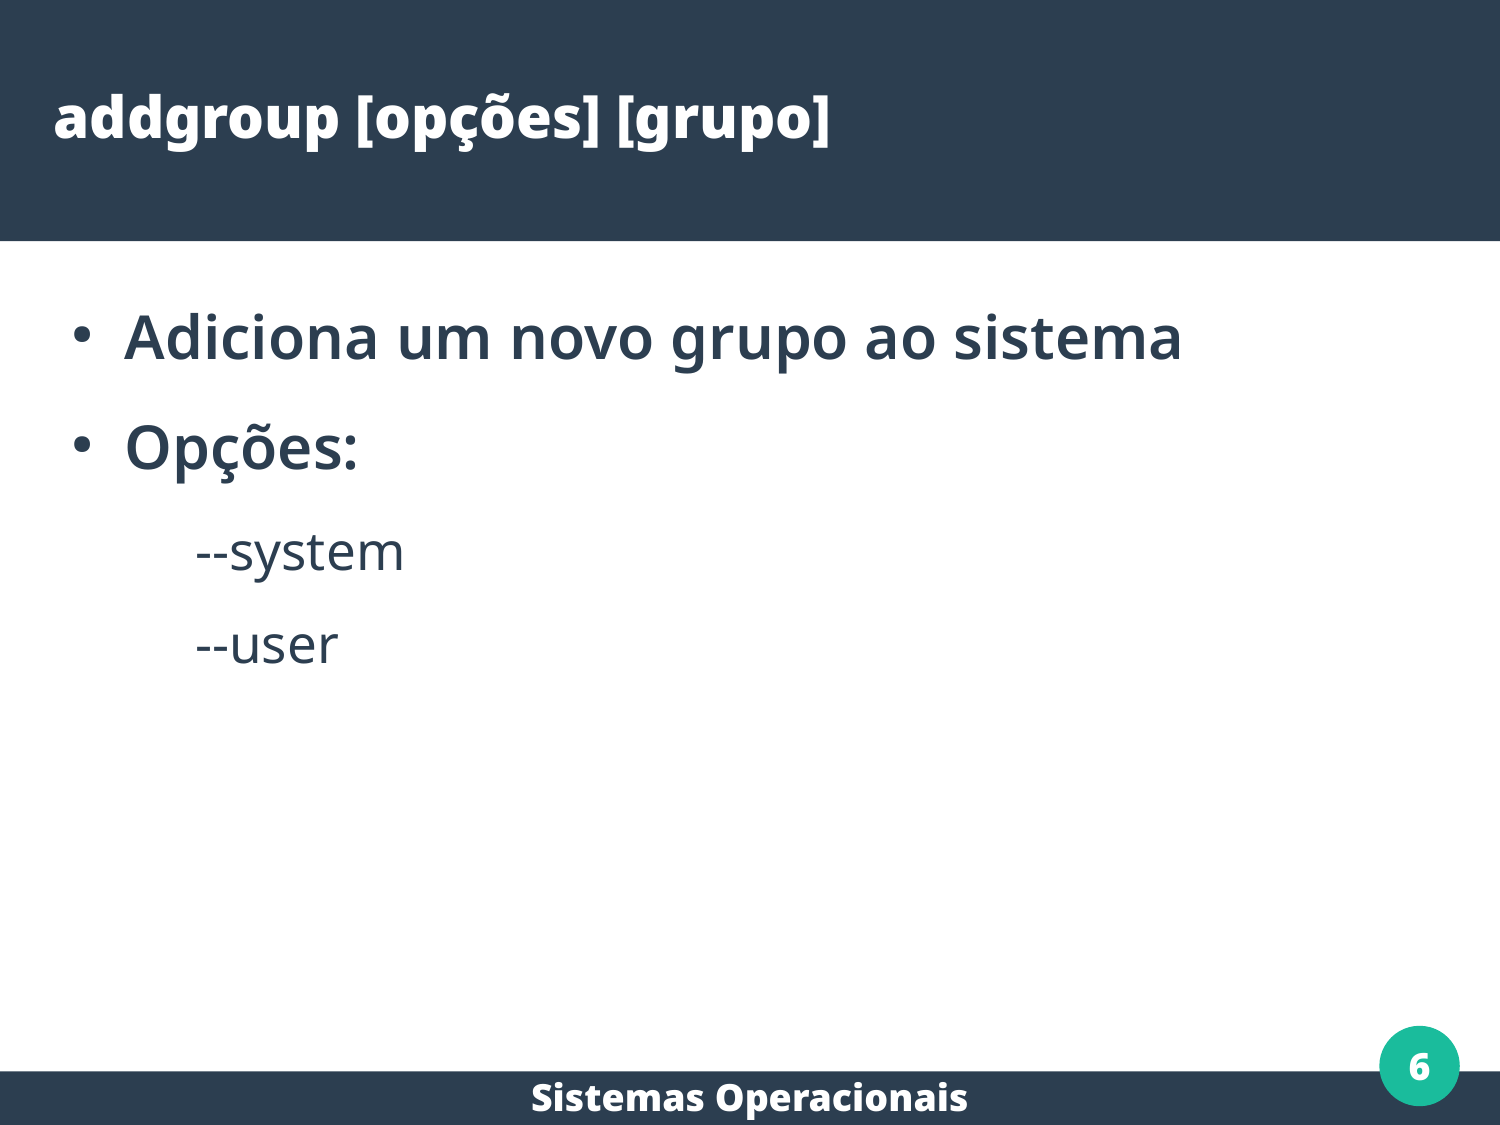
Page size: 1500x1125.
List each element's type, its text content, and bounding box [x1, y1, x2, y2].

title addgroup [opções] [grupo] [53, 44, 1447, 188]
list Adiciona um novo grupo ao sistema Opções: --system --user [53, 294, 1447, 1045]
